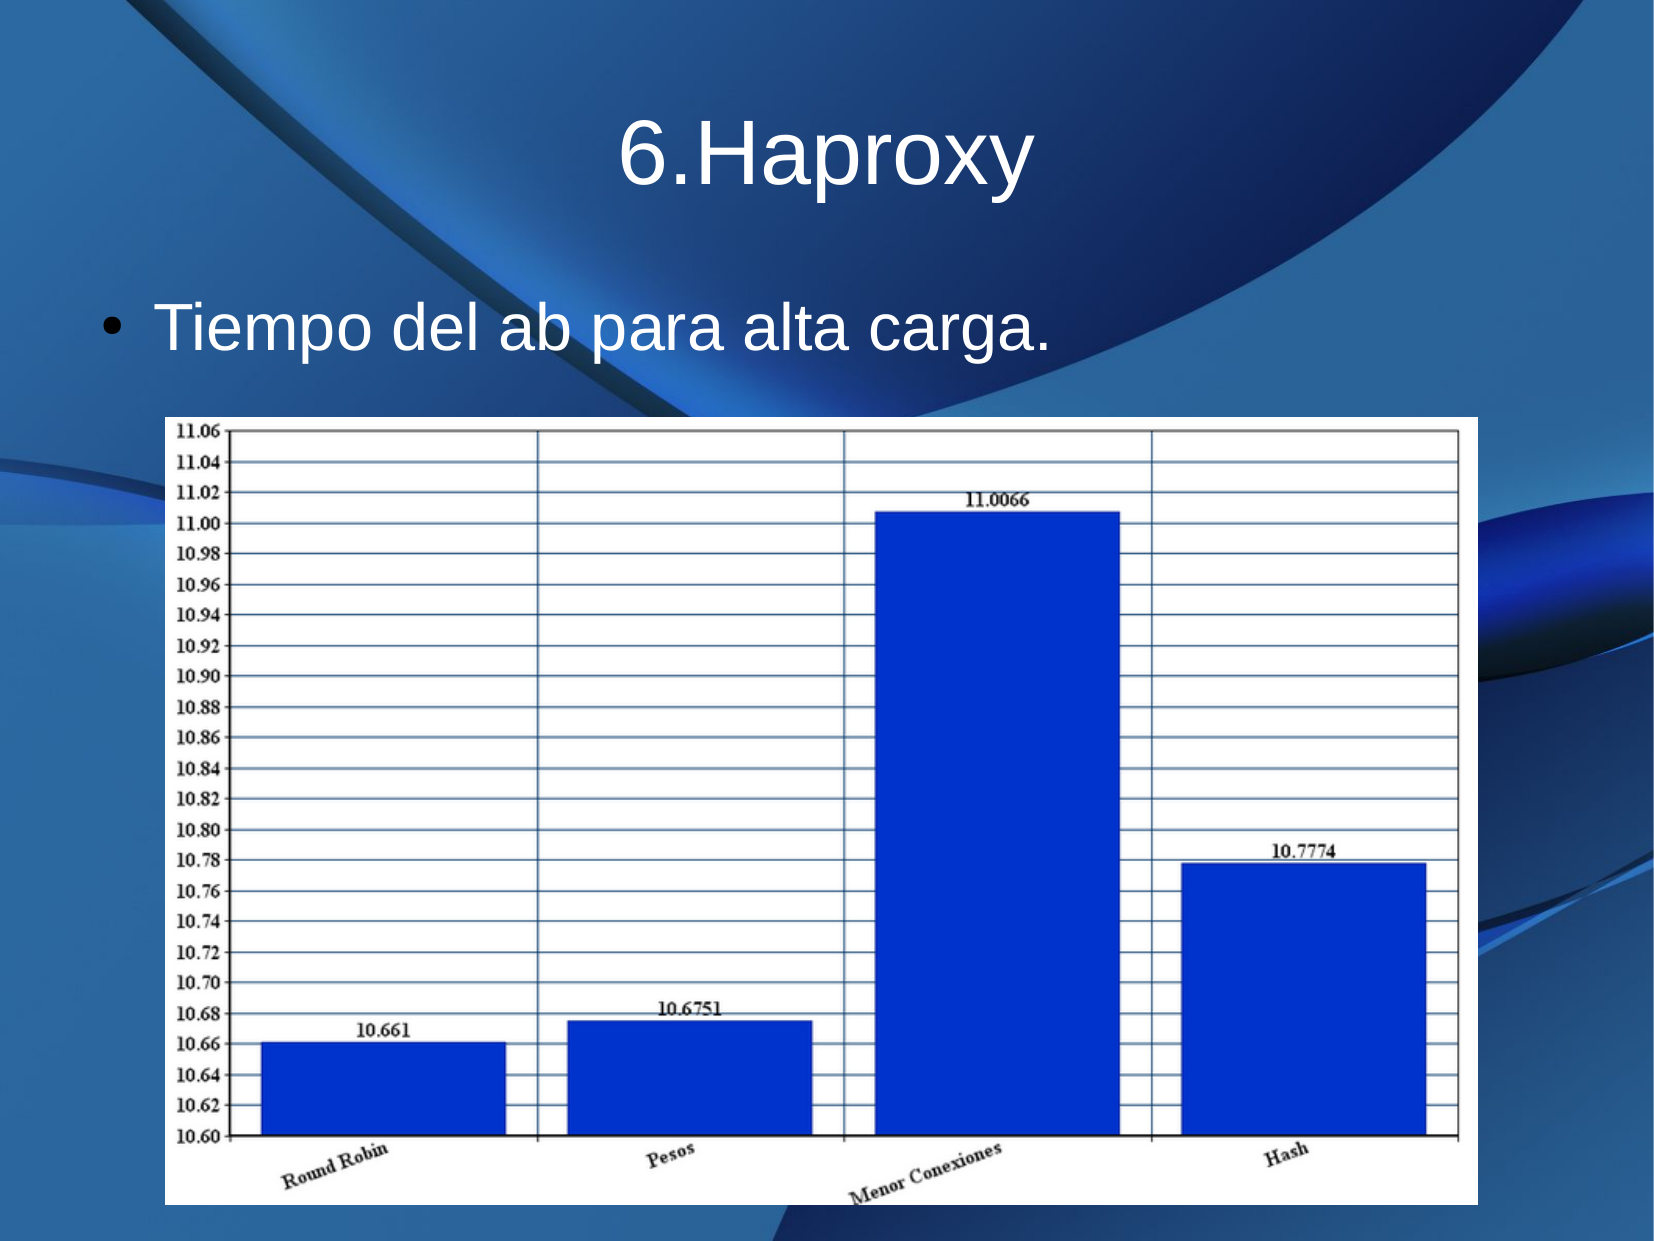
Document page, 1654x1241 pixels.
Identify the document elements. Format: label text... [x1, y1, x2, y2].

title 6.Haproxy [82, 49, 1571, 257]
list Tiempo del ab para alta carga. [82, 290, 1571, 1109]
picture [0, 0, 1654, 1241]
